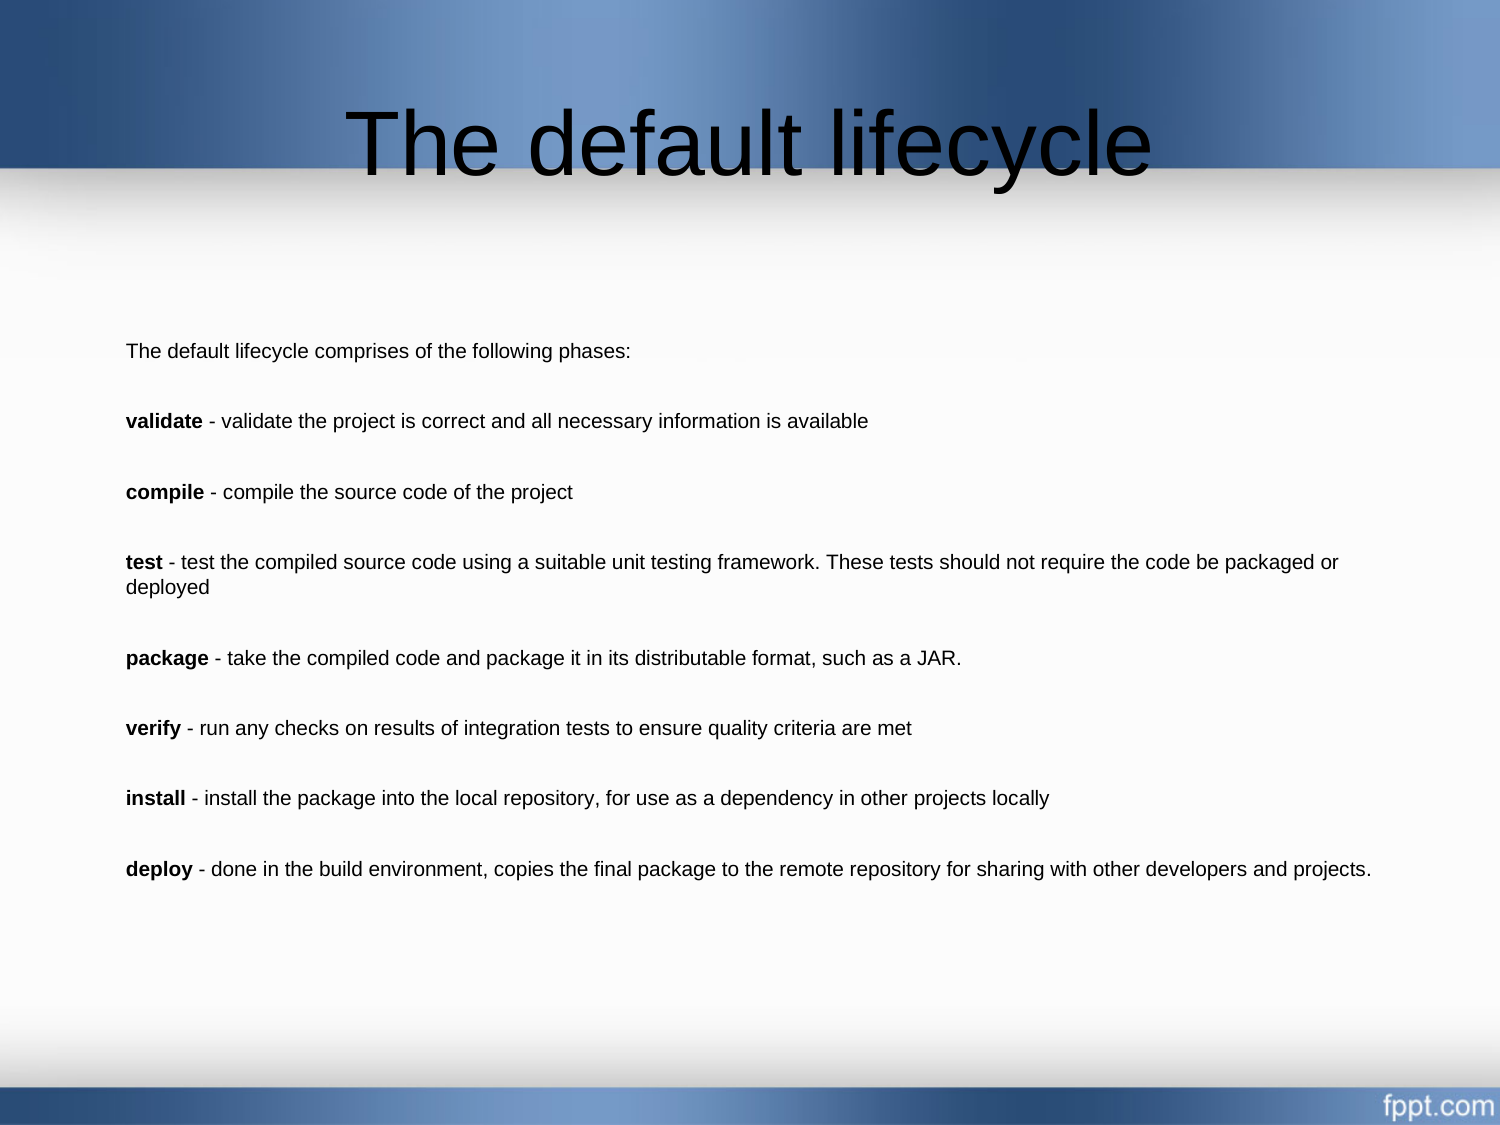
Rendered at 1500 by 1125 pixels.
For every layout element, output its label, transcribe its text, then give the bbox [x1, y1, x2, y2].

picture [0, 0, 1500, 1125]
title The default lifecycle [75, 45, 1425, 233]
text_box The default lifecycle comprises of the following phases: validate - validate the project is correct and all necessary information is available compile - compile the source code of the project test - test the compiled source code using a suitable unit testing framework. These tests should not require the code be packaged or deployed package - take the compiled code and package it in its distributable format, such as a JAR. verify - run any checks on results of integration tests to ensure quality criteria are met install - install the package into the local repository, for use as a dependency in other projects locally deploy - done in the build environment, copies the final package to the remote repository for sharing with other developers and projects. [111, 329, 1441, 959]
